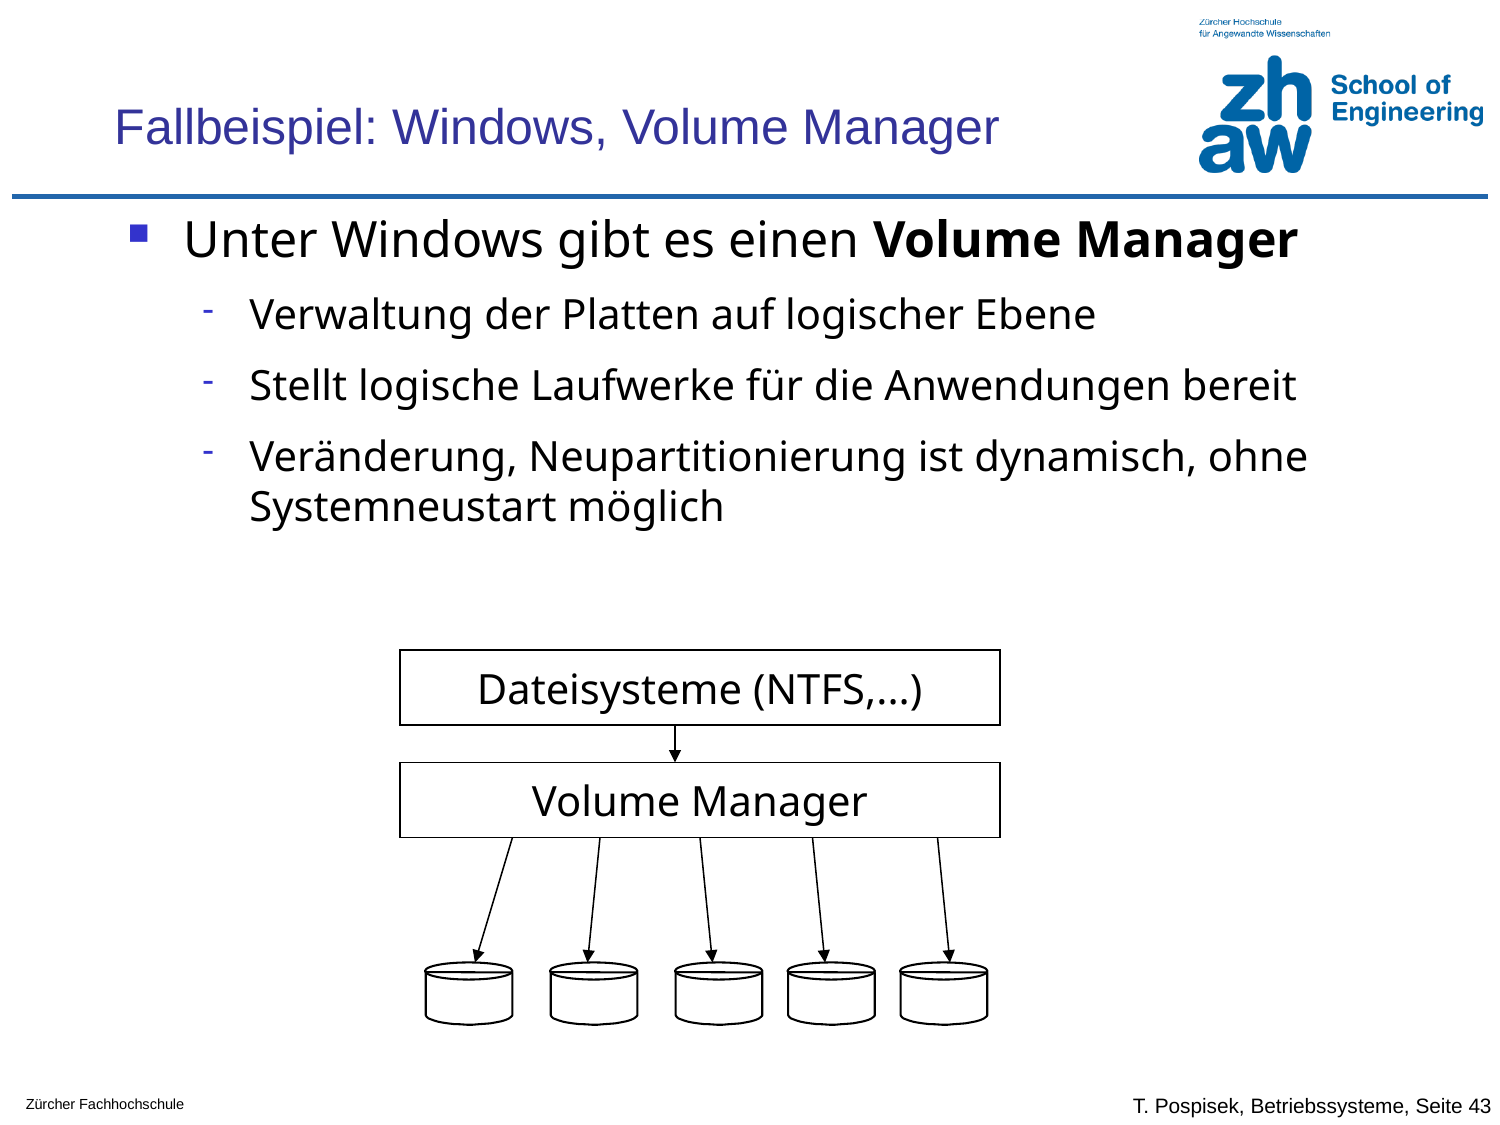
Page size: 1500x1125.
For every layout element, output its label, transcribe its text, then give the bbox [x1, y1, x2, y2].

text_box Dateisysteme (NTFS,...) [399, 649, 1000, 725]
title Fallbeispiel: Windows, Volume Manager [99, 50, 1379, 163]
picture [1199, 19, 1483, 173]
list Unter Windows gibt es einen Volume Manager Verwaltung der Platten auf logischer Ebene Stellt logische Laufwerke für die Anwendungen bereit Veränderung, Neupartitionierung ist dynamisch, ohne Systemneustart möglich [112, 200, 1363, 588]
text_box Volume Manager [399, 762, 1000, 838]
